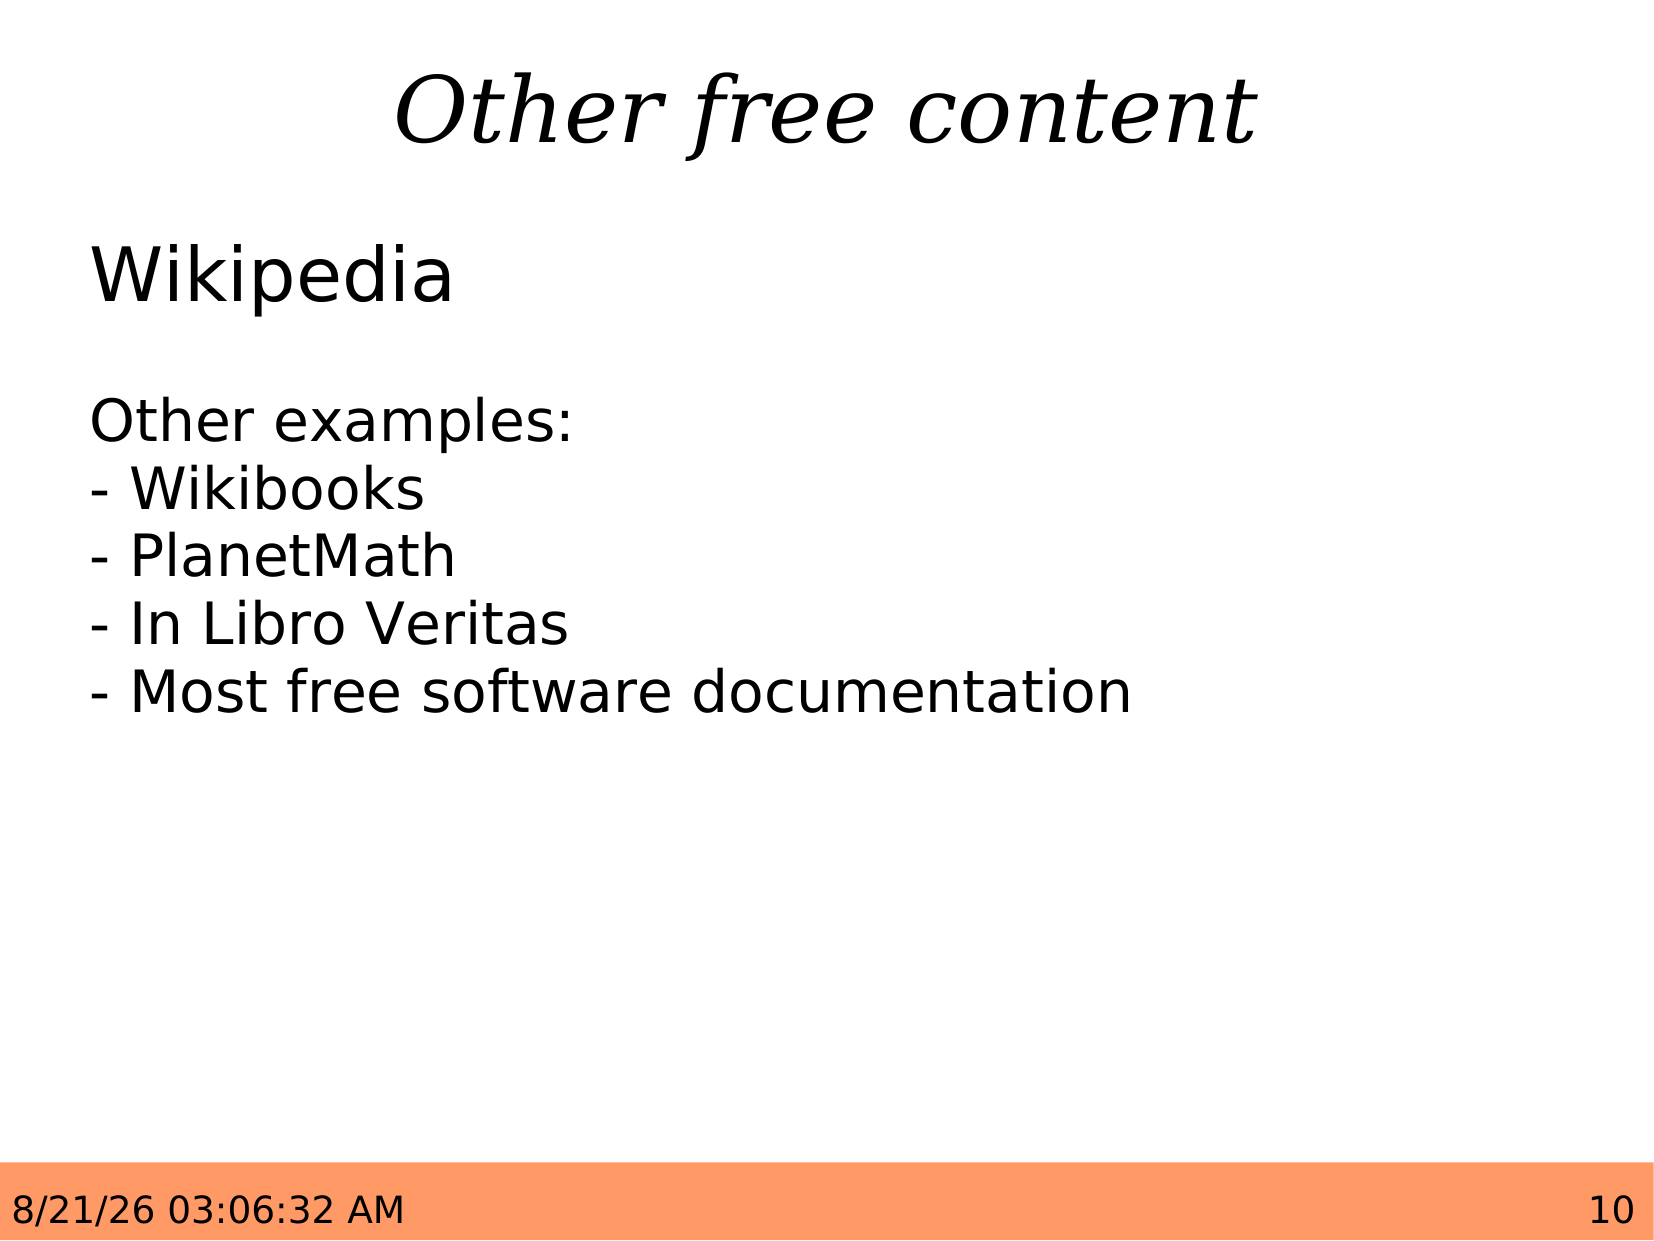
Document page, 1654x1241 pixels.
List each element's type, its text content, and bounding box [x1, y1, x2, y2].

title Other free content [0, 35, 1654, 186]
text_box Wikipedia Other examples: - Wikibooks - PlanetMath - In Libro Veritas - Most free software documentation [75, 225, 1576, 734]
